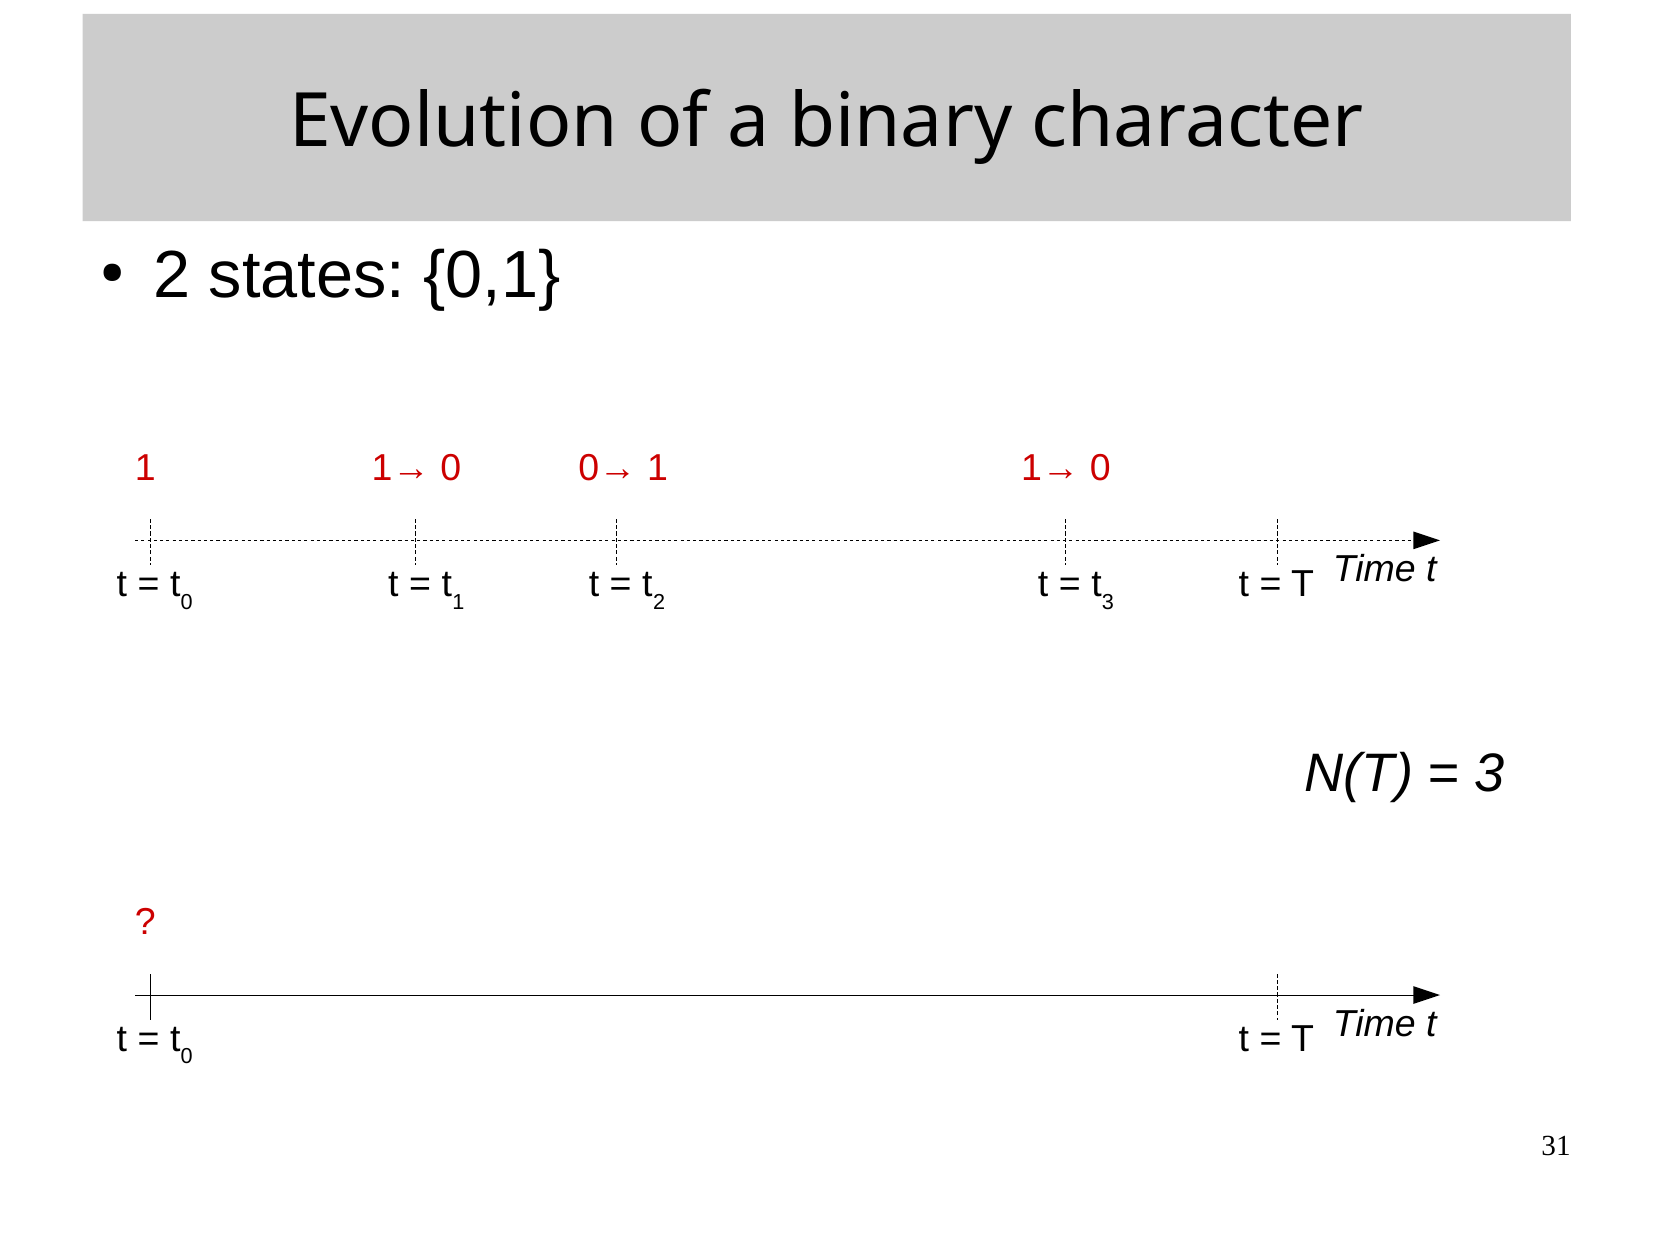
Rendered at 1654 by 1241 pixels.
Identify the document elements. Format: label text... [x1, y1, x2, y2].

text_box t = T [1223, 1010, 1333, 1067]
text_box Time t [1318, 540, 1514, 598]
text_box ? [120, 893, 196, 951]
text_box 1→ 0 [1006, 438, 1127, 496]
text_box t = t1 [373, 555, 482, 622]
text_box t = t2 [574, 555, 683, 622]
text_box t = t0 [101, 1010, 211, 1076]
text_box 0→ 1 [563, 438, 684, 496]
text_box t = t0 [101, 555, 211, 622]
text_box t = t3 [1023, 555, 1132, 622]
text_box 1→ 0 [356, 438, 477, 496]
list 2 states: {0,1} [82, 237, 1571, 421]
text_box Time t [1318, 995, 1514, 1052]
text_box t = T [1223, 555, 1333, 613]
title Evolution of a binary character [82, 13, 1571, 222]
text_box 1 [120, 438, 196, 496]
text_box N(T) = 3 [1290, 735, 1576, 824]
